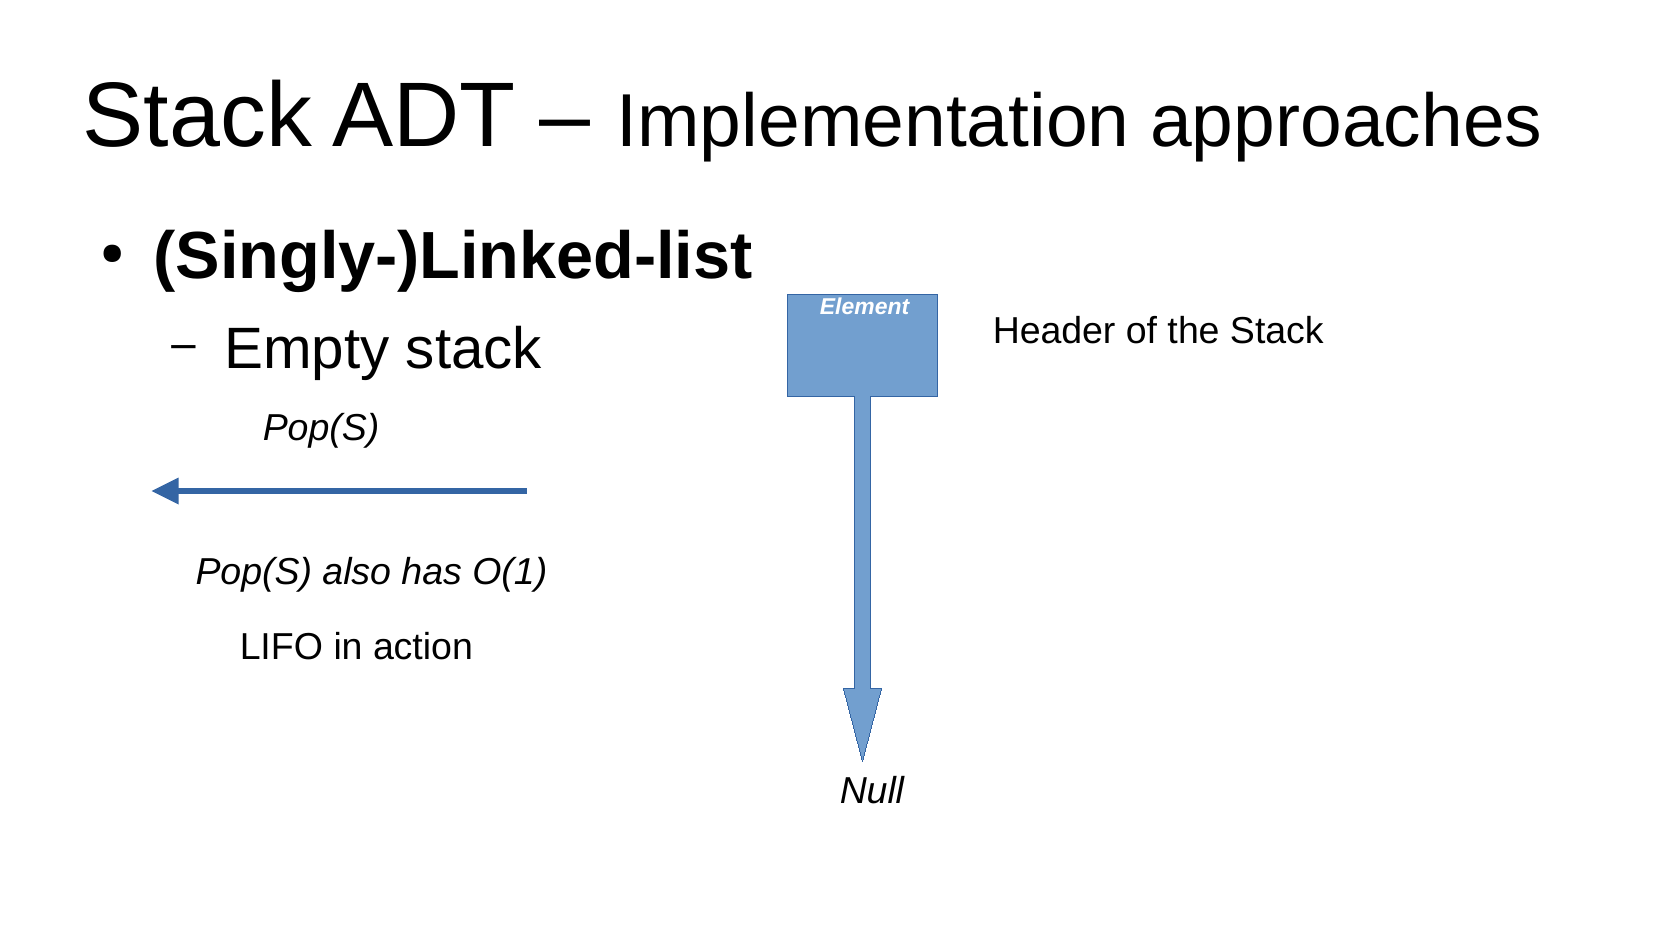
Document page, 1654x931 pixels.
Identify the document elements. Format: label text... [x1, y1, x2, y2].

text_box Null [825, 761, 920, 819]
text_box Pop(S) [248, 398, 395, 456]
text_box [787, 294, 938, 761]
text_box Header of the Stack [978, 301, 1340, 359]
text_box Pop(S) also has O(1) [180, 543, 563, 601]
text_box LIFO in action [225, 618, 488, 676]
text_box Element [805, 286, 956, 327]
list (Singly-)Linked-list Empty stack [82, 217, 1571, 758]
title Stack ADT – Implementation approaches [82, 37, 1571, 193]
